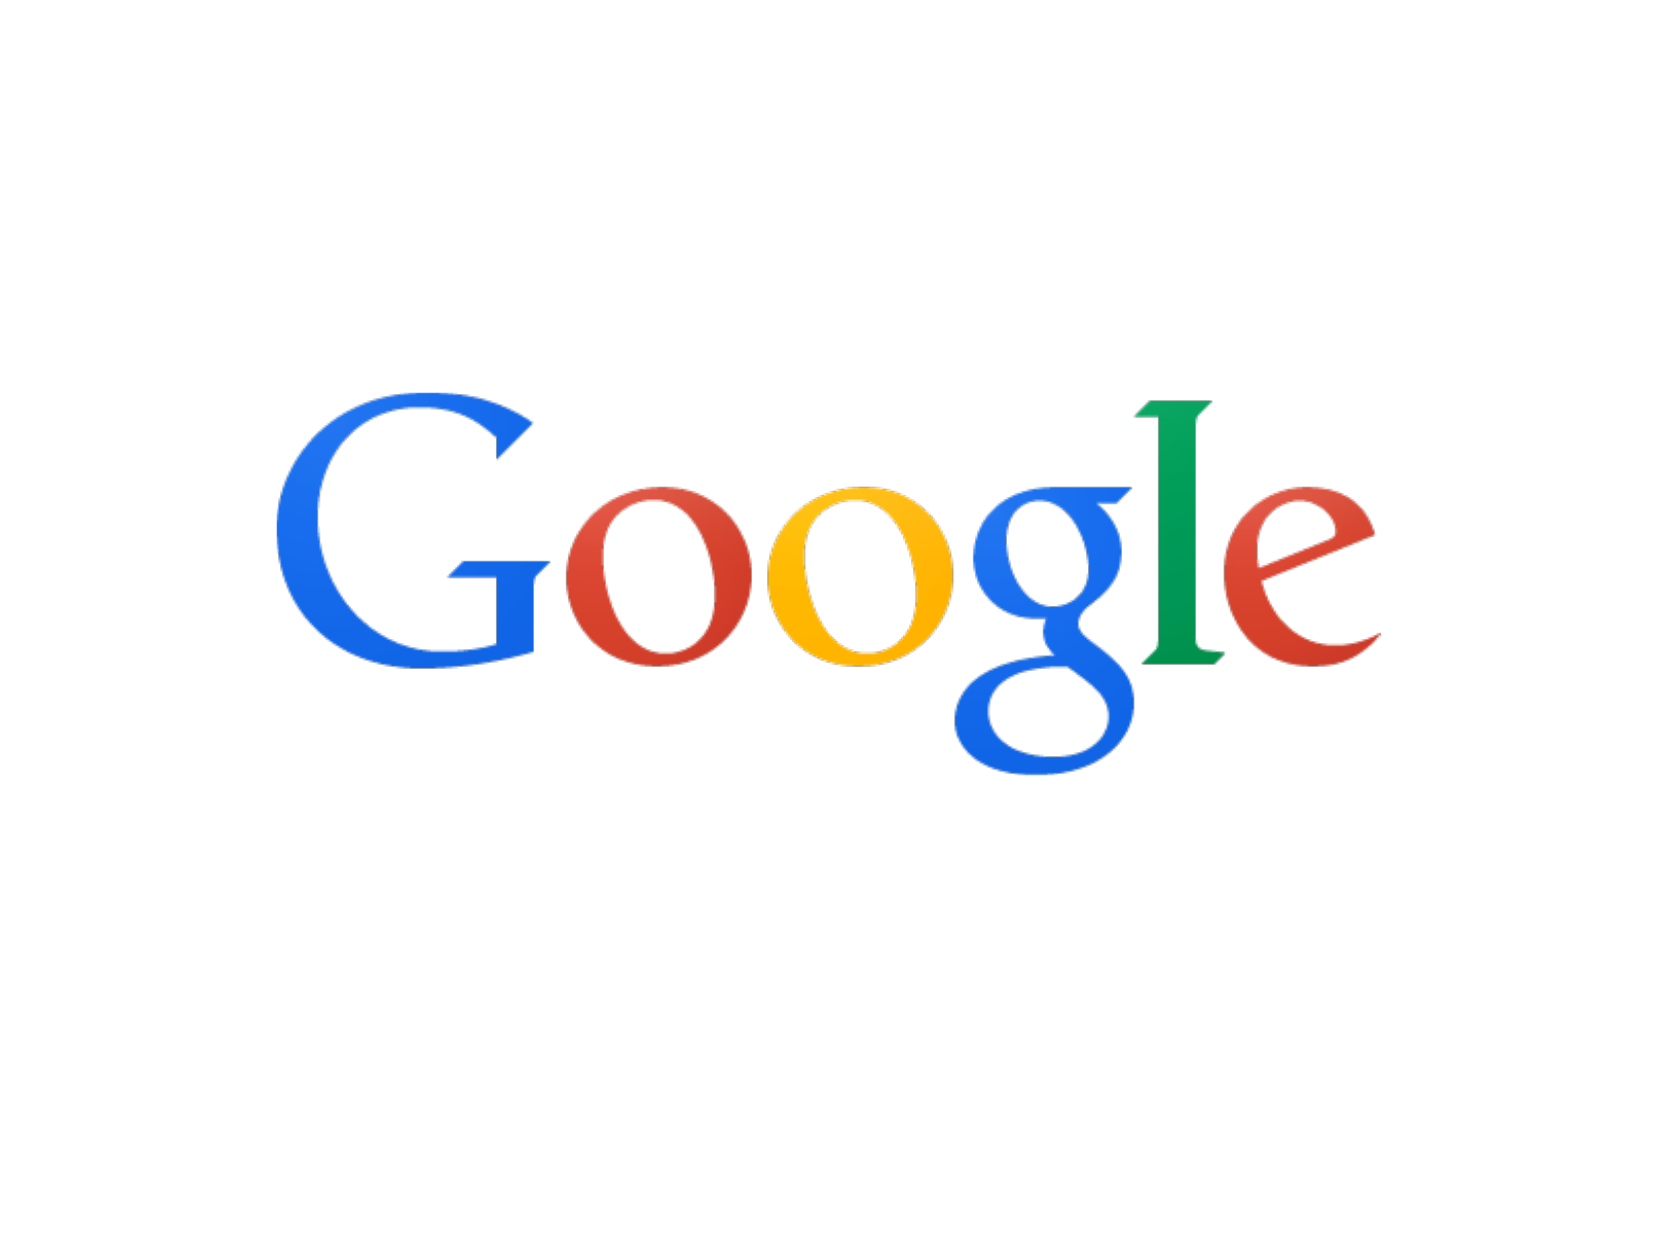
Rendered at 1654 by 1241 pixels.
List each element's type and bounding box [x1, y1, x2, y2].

picture [275, 389, 1381, 781]
